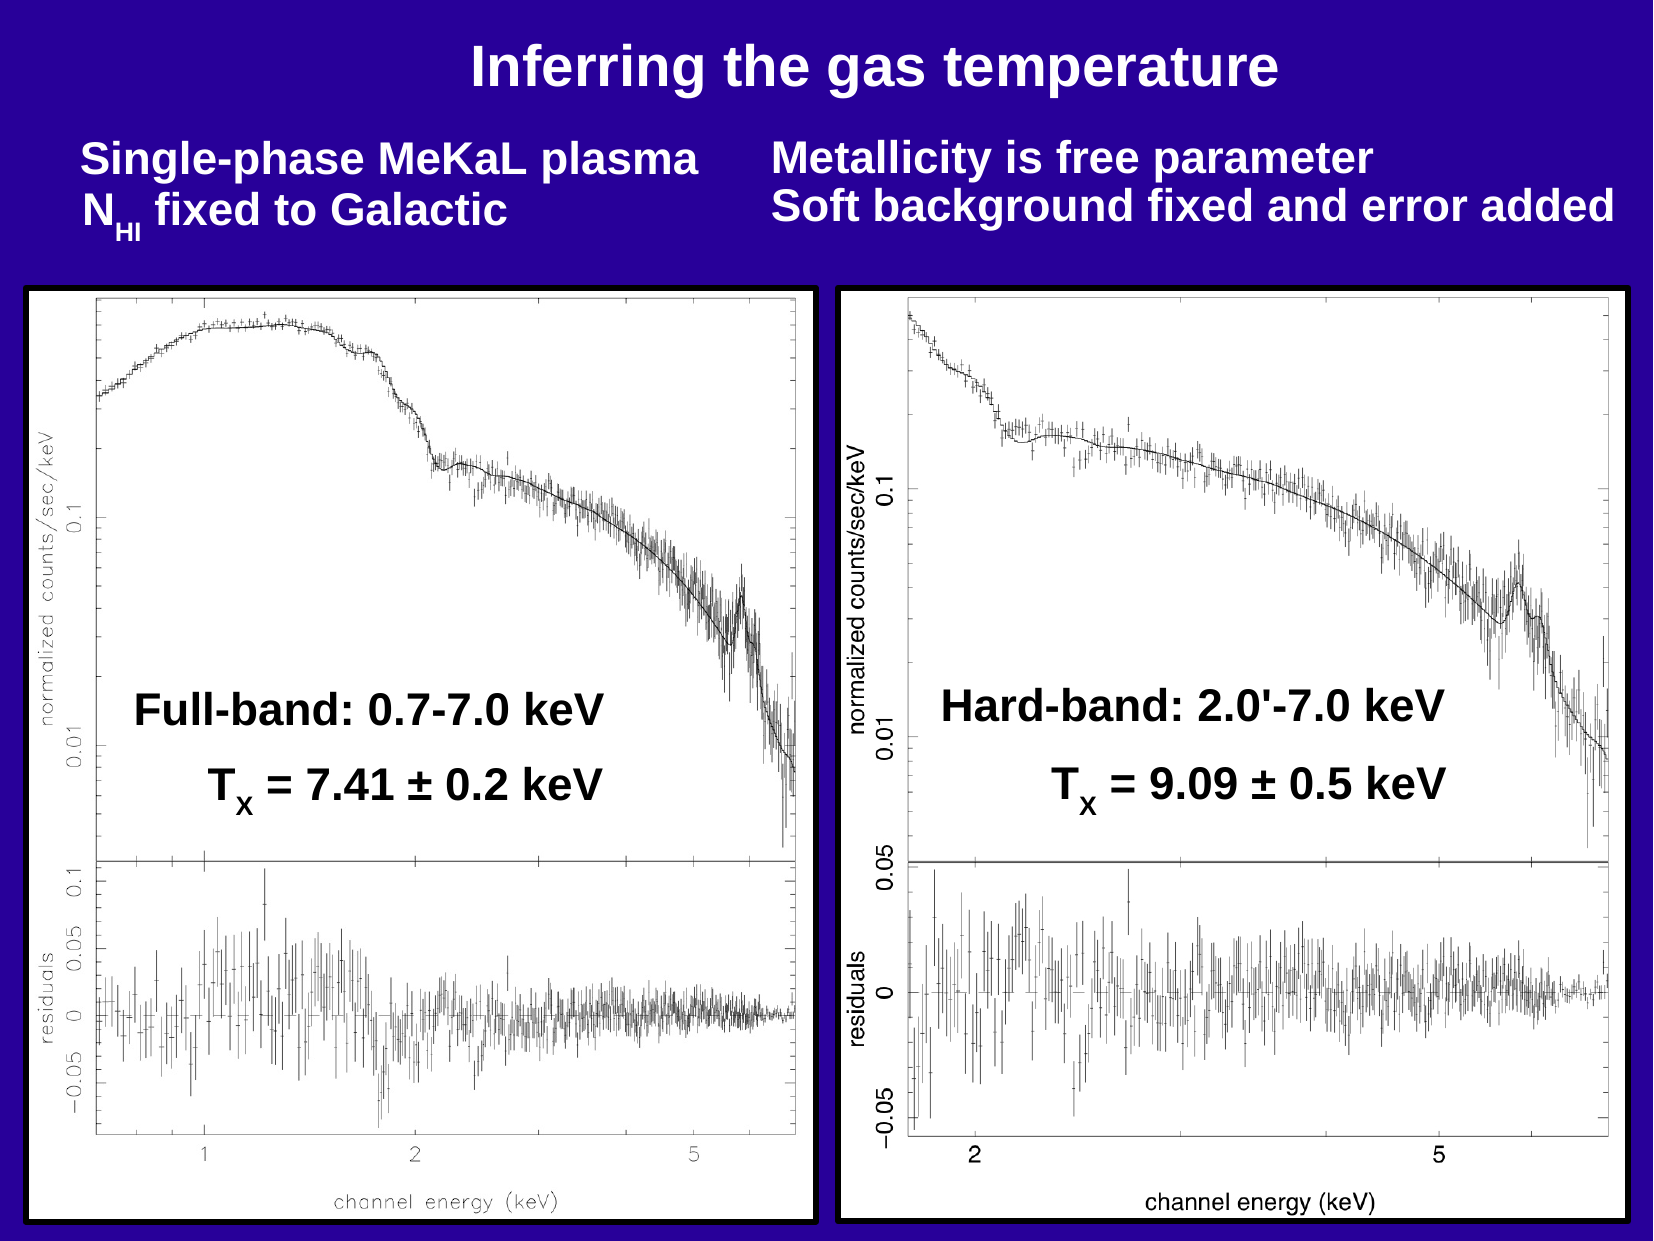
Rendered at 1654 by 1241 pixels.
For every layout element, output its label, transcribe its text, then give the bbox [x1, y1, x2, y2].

text_box Inferring the gas temperature [452, 27, 1298, 114]
text_box Hard-band: 2.0'-7.0 keV [922, 672, 1454, 745]
text_box TX = 7.41 ± 0.2 keV [189, 748, 613, 837]
text_box TX = 9.09 ± 0.5 keV [1033, 747, 1457, 836]
picture [841, 290, 1626, 1219]
text_box Full-band: 0.7-7.0 keV [115, 676, 614, 749]
text_box Single-phase MeKaL plasma NHI fixed to Galactic [51, 126, 721, 265]
text_box Metallicity is free parameter Soft background fixed and error added [740, 125, 1632, 249]
picture [28, 290, 813, 1219]
